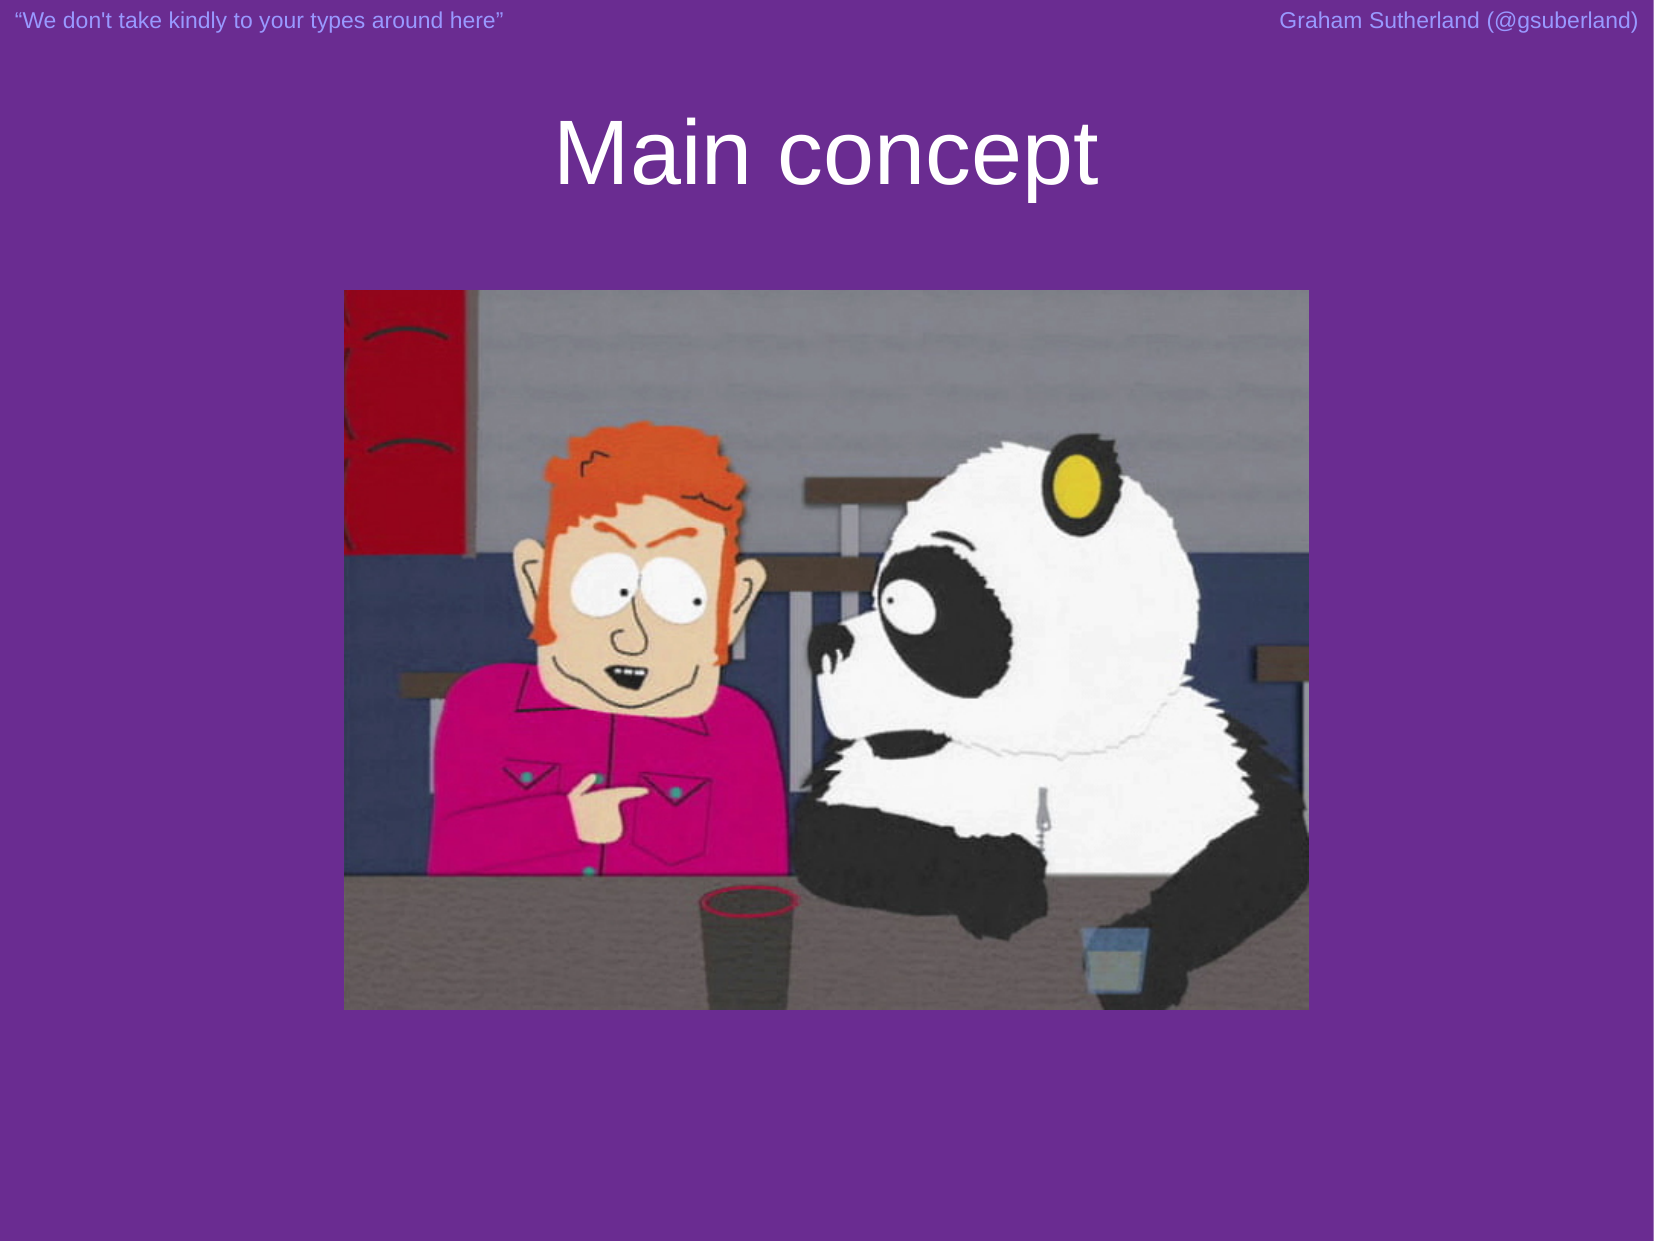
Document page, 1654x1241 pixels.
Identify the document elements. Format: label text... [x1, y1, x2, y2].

picture [0, 0, 1654, 1241]
title Main concept [82, 49, 1571, 257]
